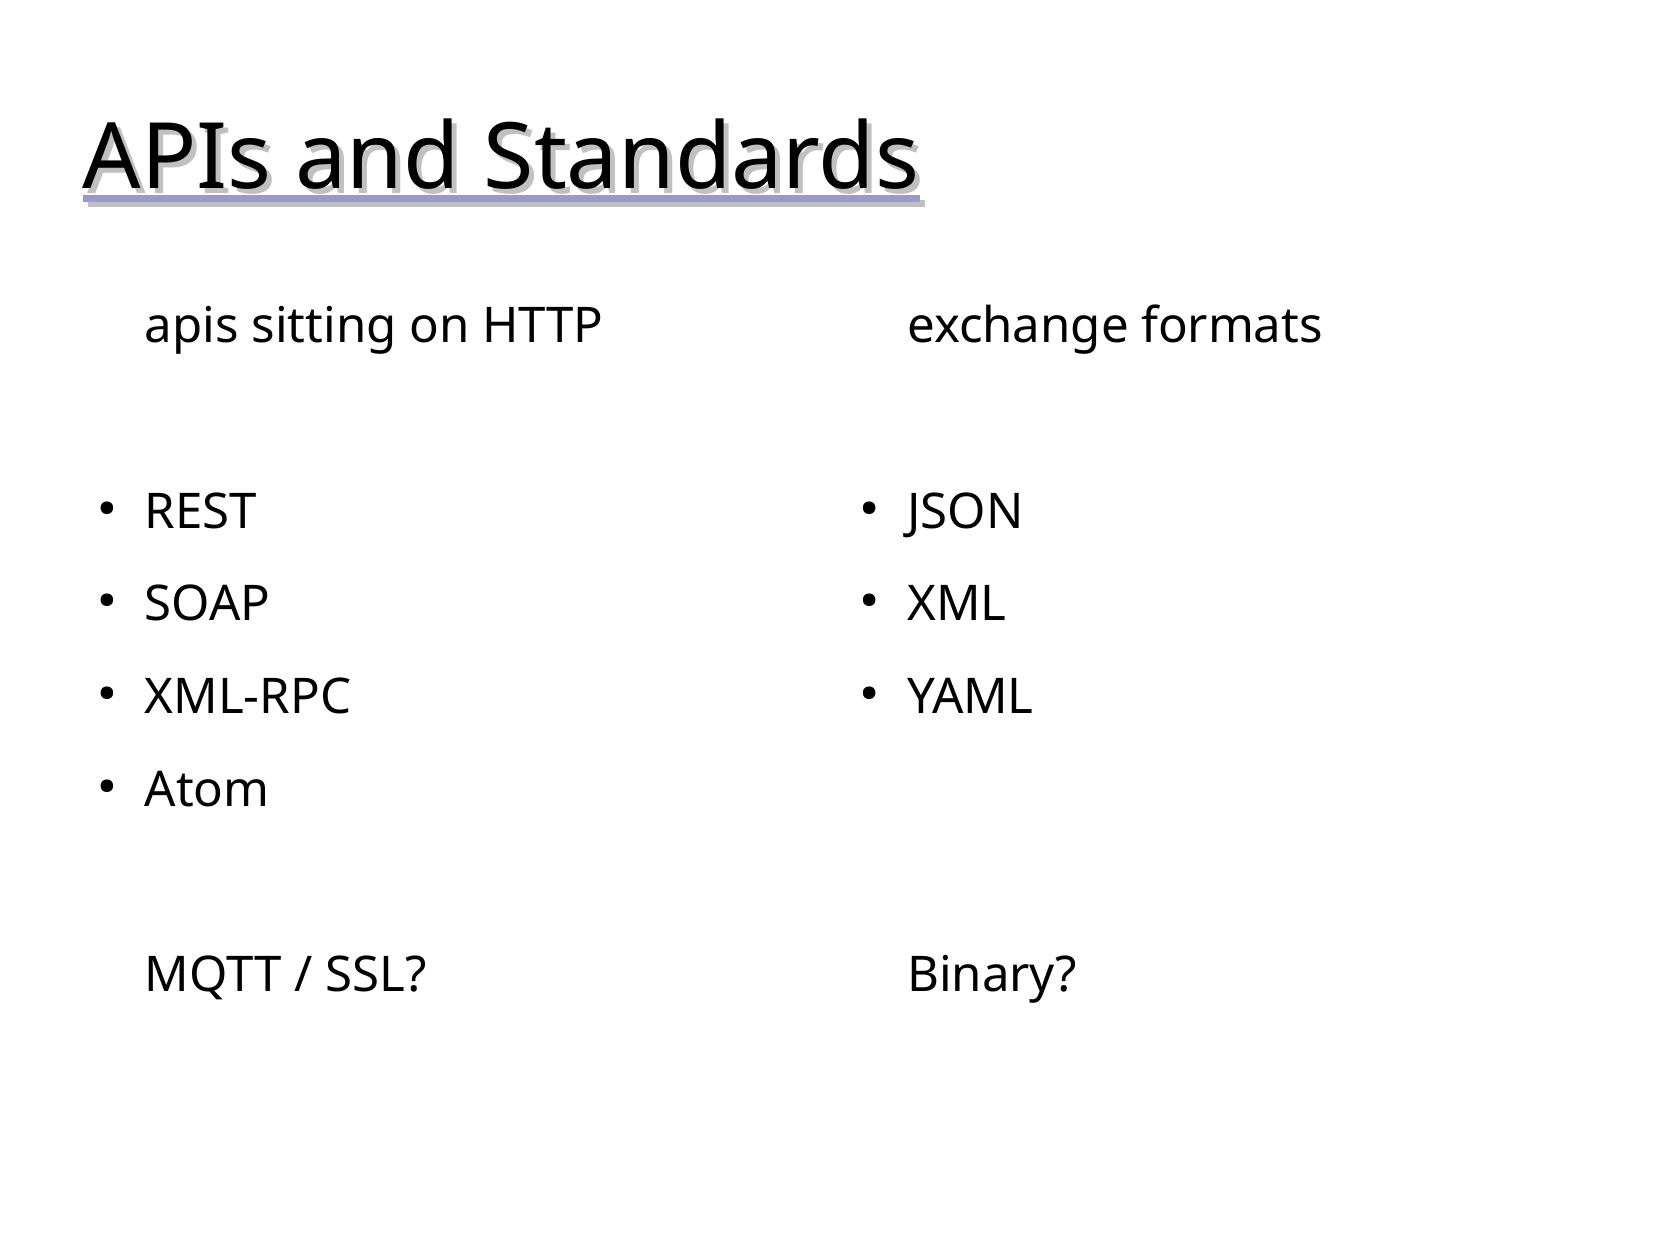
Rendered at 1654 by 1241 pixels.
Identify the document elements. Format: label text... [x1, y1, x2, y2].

list apis sitting on HTTP REST SOAP XML-RPC Atom MQTT / SSL? [82, 290, 809, 1010]
title APIs and Standards [82, 49, 1571, 257]
list exchange formats JSON XML YAML Binary? [845, 290, 1572, 1010]
